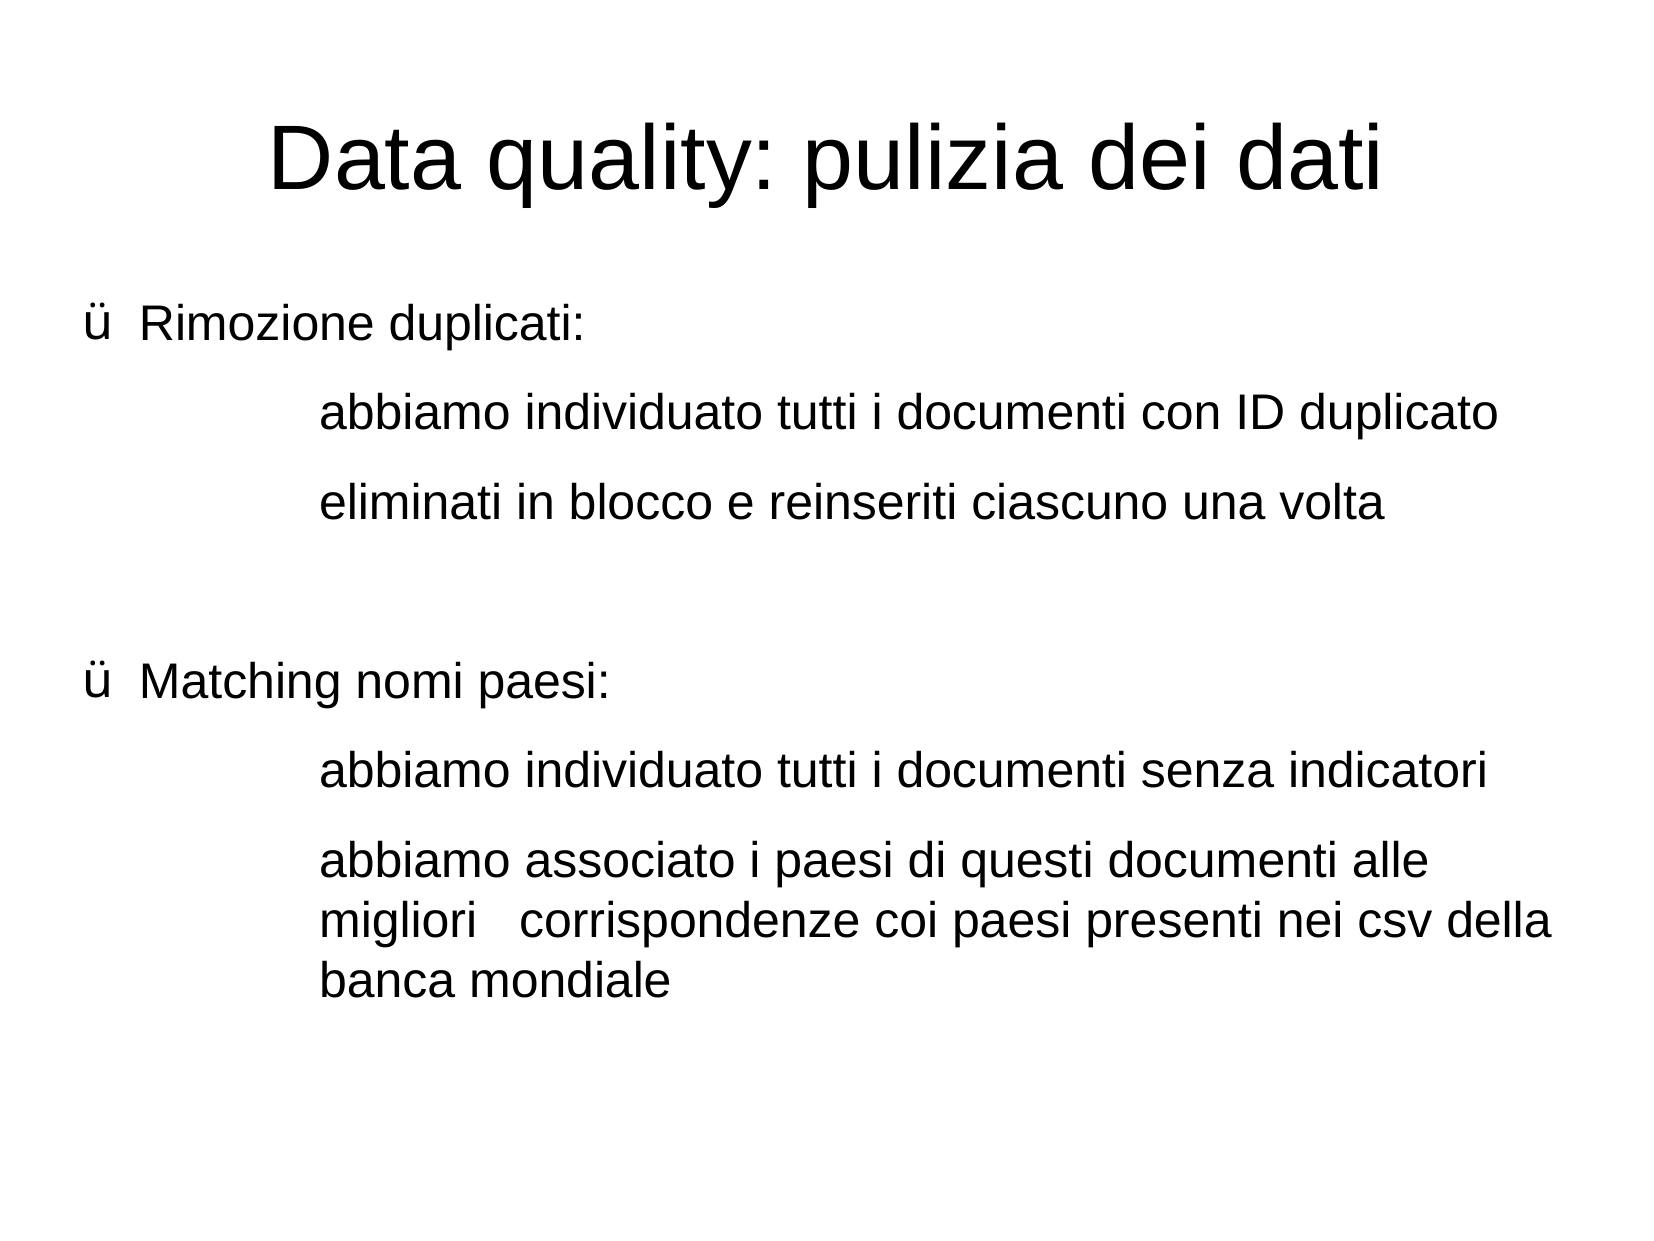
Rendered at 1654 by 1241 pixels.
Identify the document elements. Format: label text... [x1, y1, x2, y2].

list Rimozione duplicati: abbiamo individuato tutti i documenti con ID duplicato eliminati in blocco e reinseriti ciascuno una volta Matching nomi paesi: abbiamo individuato tutti i documenti senza indicatori abbiamo associato i paesi di questi documenti alle migliori corrispondenze coi paesi presenti nei csv della banca mondiale [82, 290, 1571, 1010]
title Data quality: pulizia dei dati [82, 49, 1571, 257]
